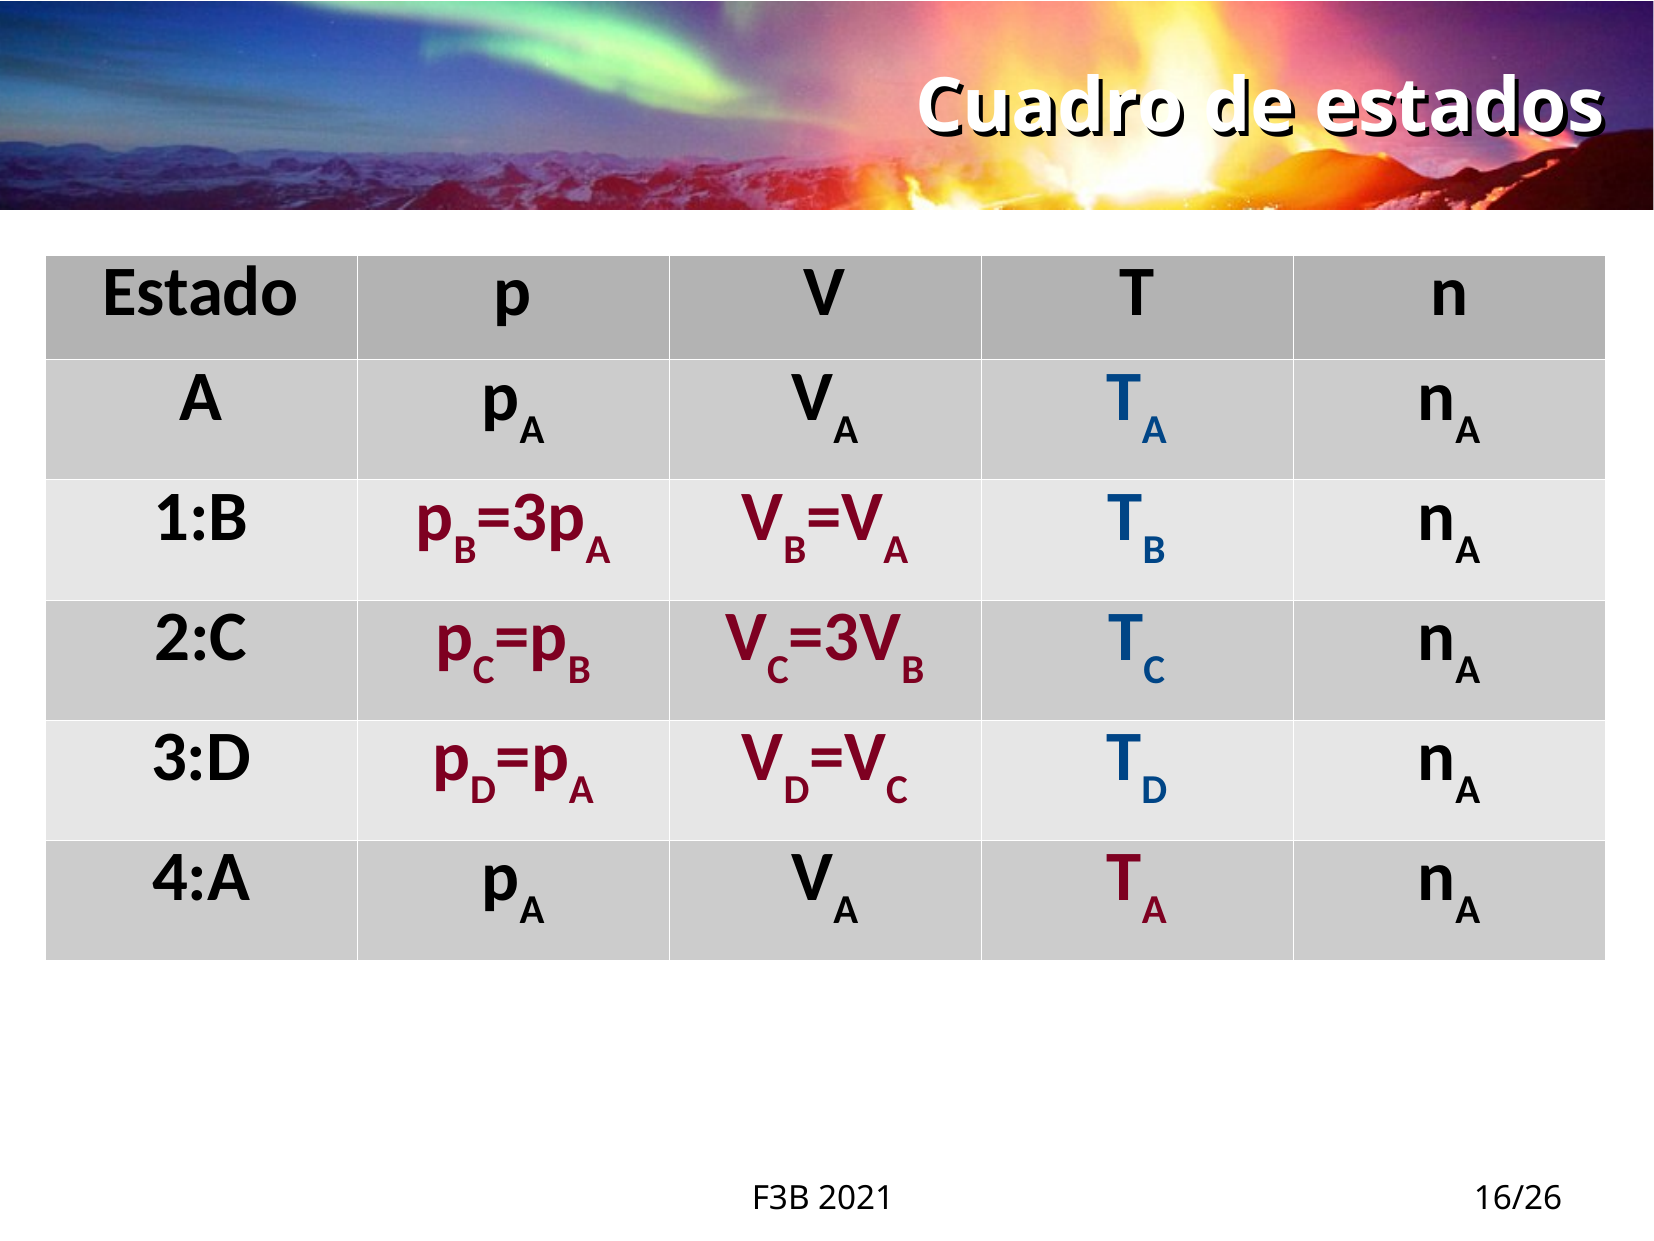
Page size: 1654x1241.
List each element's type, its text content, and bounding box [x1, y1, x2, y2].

table_cell VC=3VB [670, 601, 981, 720]
table_cell VB=VA [670, 480, 981, 600]
table_cell 2:C [46, 601, 357, 720]
table_header Estado [46, 256, 357, 359]
table_cell 4:A [46, 841, 357, 960]
table_cell nA [1294, 480, 1605, 600]
table_cell pB=3pA [358, 480, 669, 600]
table_cell pA [358, 360, 669, 479]
table_cell pC=pB [358, 601, 669, 720]
table_cell VD=VC [670, 721, 981, 840]
table_cell nA [1294, 721, 1605, 840]
table_header T [982, 256, 1293, 359]
table_cell VA [670, 841, 981, 960]
table_header V [670, 256, 981, 359]
table_cell pD=pA [358, 721, 669, 840]
table_cell TD [982, 721, 1293, 840]
title Cuadro de estados [45, 15, 1606, 191]
table_cell TC [982, 601, 1293, 720]
table_header n [1294, 256, 1605, 359]
table_cell nA [1294, 841, 1605, 960]
table_cell VA [670, 360, 981, 479]
picture [0, 1, 1654, 210]
table_cell TA [982, 360, 1293, 479]
table_cell TA [982, 841, 1293, 960]
table_cell 3:D [46, 721, 357, 840]
table_cell nA [1294, 360, 1605, 479]
table_cell pA [358, 841, 669, 960]
table_cell A [46, 360, 357, 479]
table_cell TB [982, 480, 1293, 600]
table_header p [358, 256, 669, 359]
table_cell 1:B [46, 480, 357, 600]
table_cell nA [1294, 601, 1605, 720]
